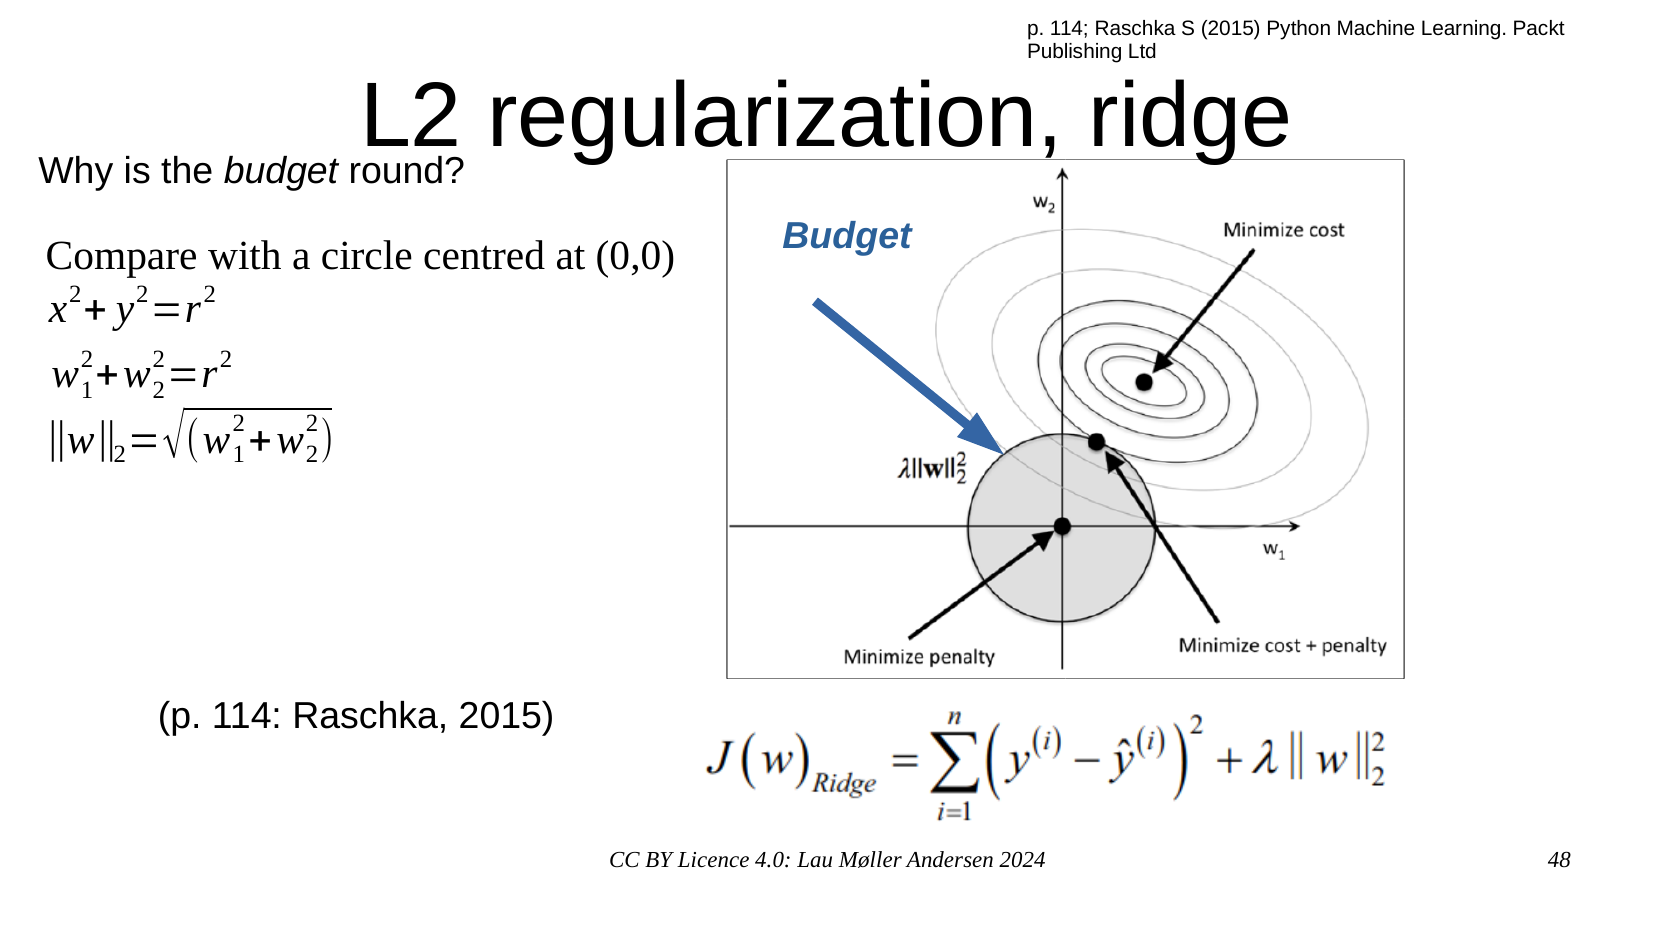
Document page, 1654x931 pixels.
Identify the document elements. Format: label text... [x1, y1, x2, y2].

picture [690, 696, 1432, 844]
text_box Budget [767, 206, 981, 348]
title L2 regularization, ridge [82, 37, 1571, 193]
text_box (p. 114: Raschka, 2015) [143, 687, 716, 787]
text_box Why is the budget round? [23, 141, 508, 283]
chart [39, 231, 684, 332]
text_box p. 114; Raschka S (2015) Python Machine Learning. Packt Publishing Ltd [1012, 9, 1654, 71]
picture [715, 193, 1435, 693]
chart [38, 345, 340, 468]
